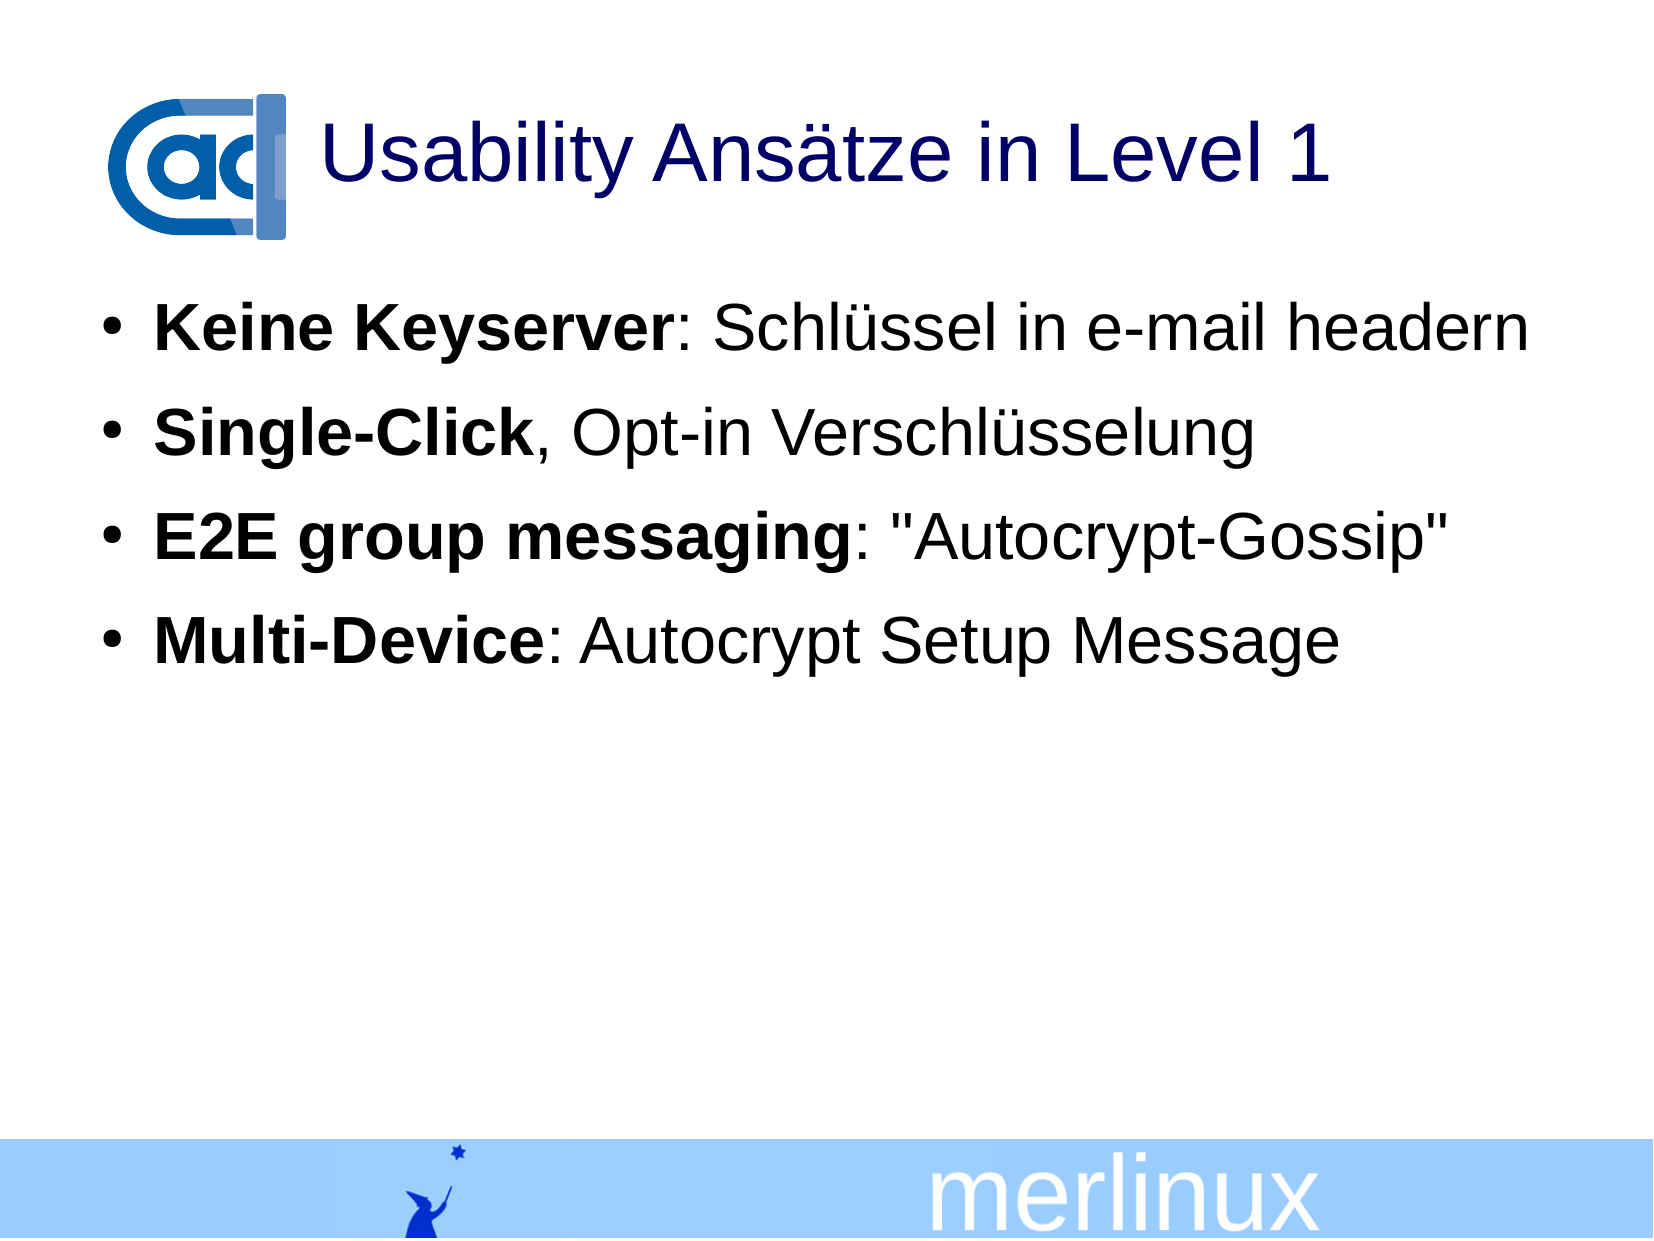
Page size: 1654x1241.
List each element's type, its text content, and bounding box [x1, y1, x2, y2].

title Usability Ansätze in Level 1 [82, 49, 1571, 257]
picture [108, 94, 286, 241]
picture [0, 1139, 1653, 1238]
list Keine Keyserver: Schlüssel in e-mail headern Single-Click, Opt-in Verschlüsselung E2E group messaging: "Autocrypt-Gossip" Multi-Device: Autocrypt Setup Message [82, 290, 1571, 1126]
